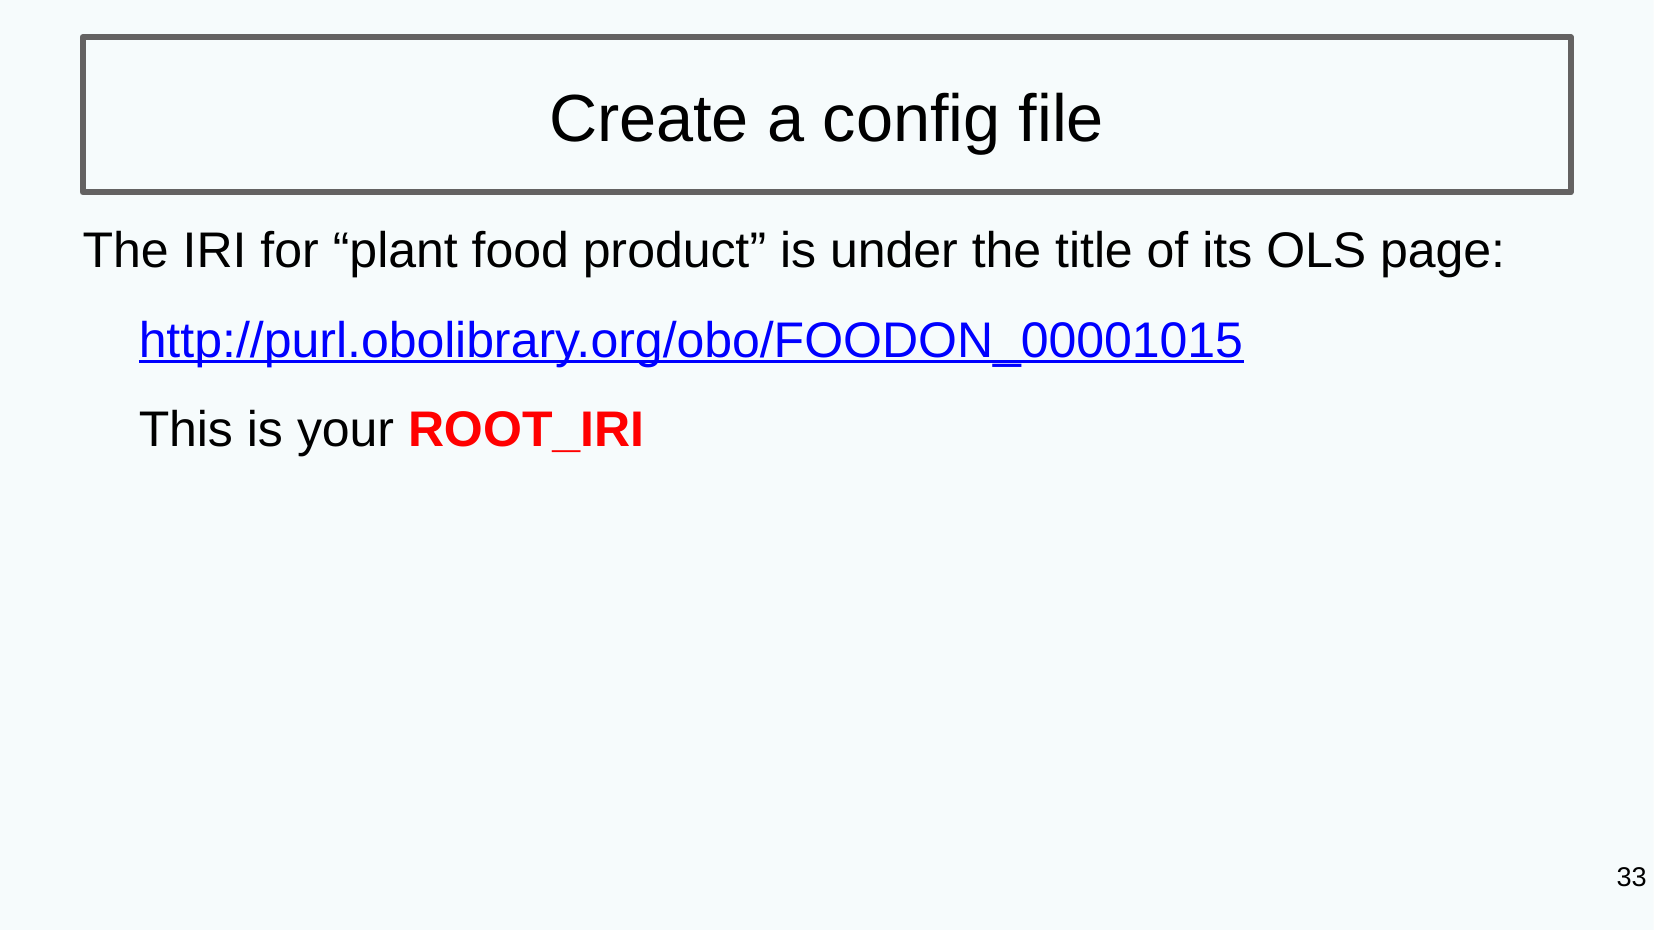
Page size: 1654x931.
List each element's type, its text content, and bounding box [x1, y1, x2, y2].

text_box Create a config file [82, 37, 1571, 193]
slide_number <number> [1547, 859, 1647, 931]
text_box The IRI for “plant food product” is under the title of its OLS page: http://purl.obolibrary.org/obo/FOODON_00001015 This is your ROOT_IRI [82, 217, 1571, 757]
